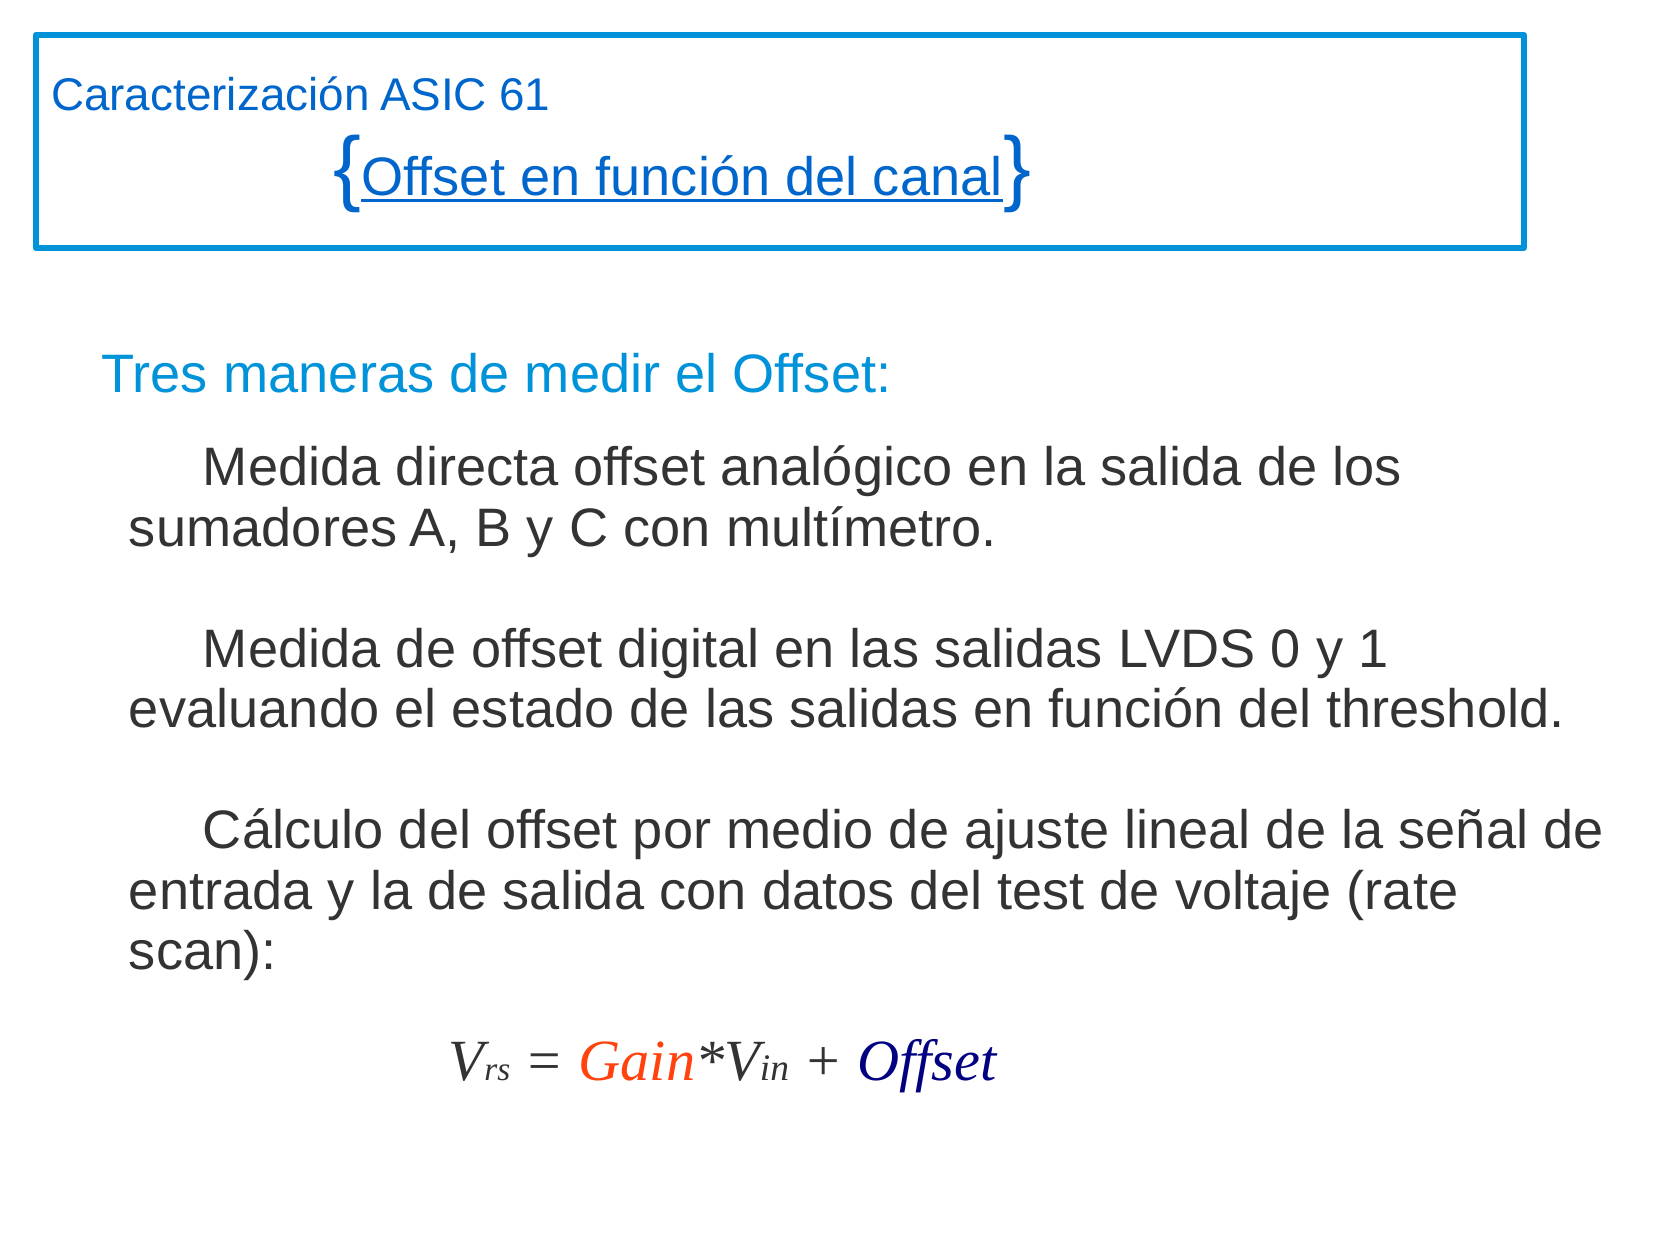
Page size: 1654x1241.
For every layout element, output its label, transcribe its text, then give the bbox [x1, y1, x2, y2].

chart [772, 595, 891, 655]
title Medida directa offset analógico en la salida de los sumadores A, B y C con multímetro. Medida de offset digital en las salidas LVDS 0 y 1 evaluando el estado de las salidas en función del threshold. Cálculo del offset por medio de ajuste lineal de la señal de entrada y la de salida con datos del test de voltaje (rate scan): [129, 436, 1618, 1241]
title Caracterización ASIC 61 {Offset en función del canal} [35, 35, 1524, 248]
title Tres maneras de medir el Offset: [82, 330, 1571, 538]
title Vrs = Gain*Vin + Offset [448, 956, 1193, 1164]
